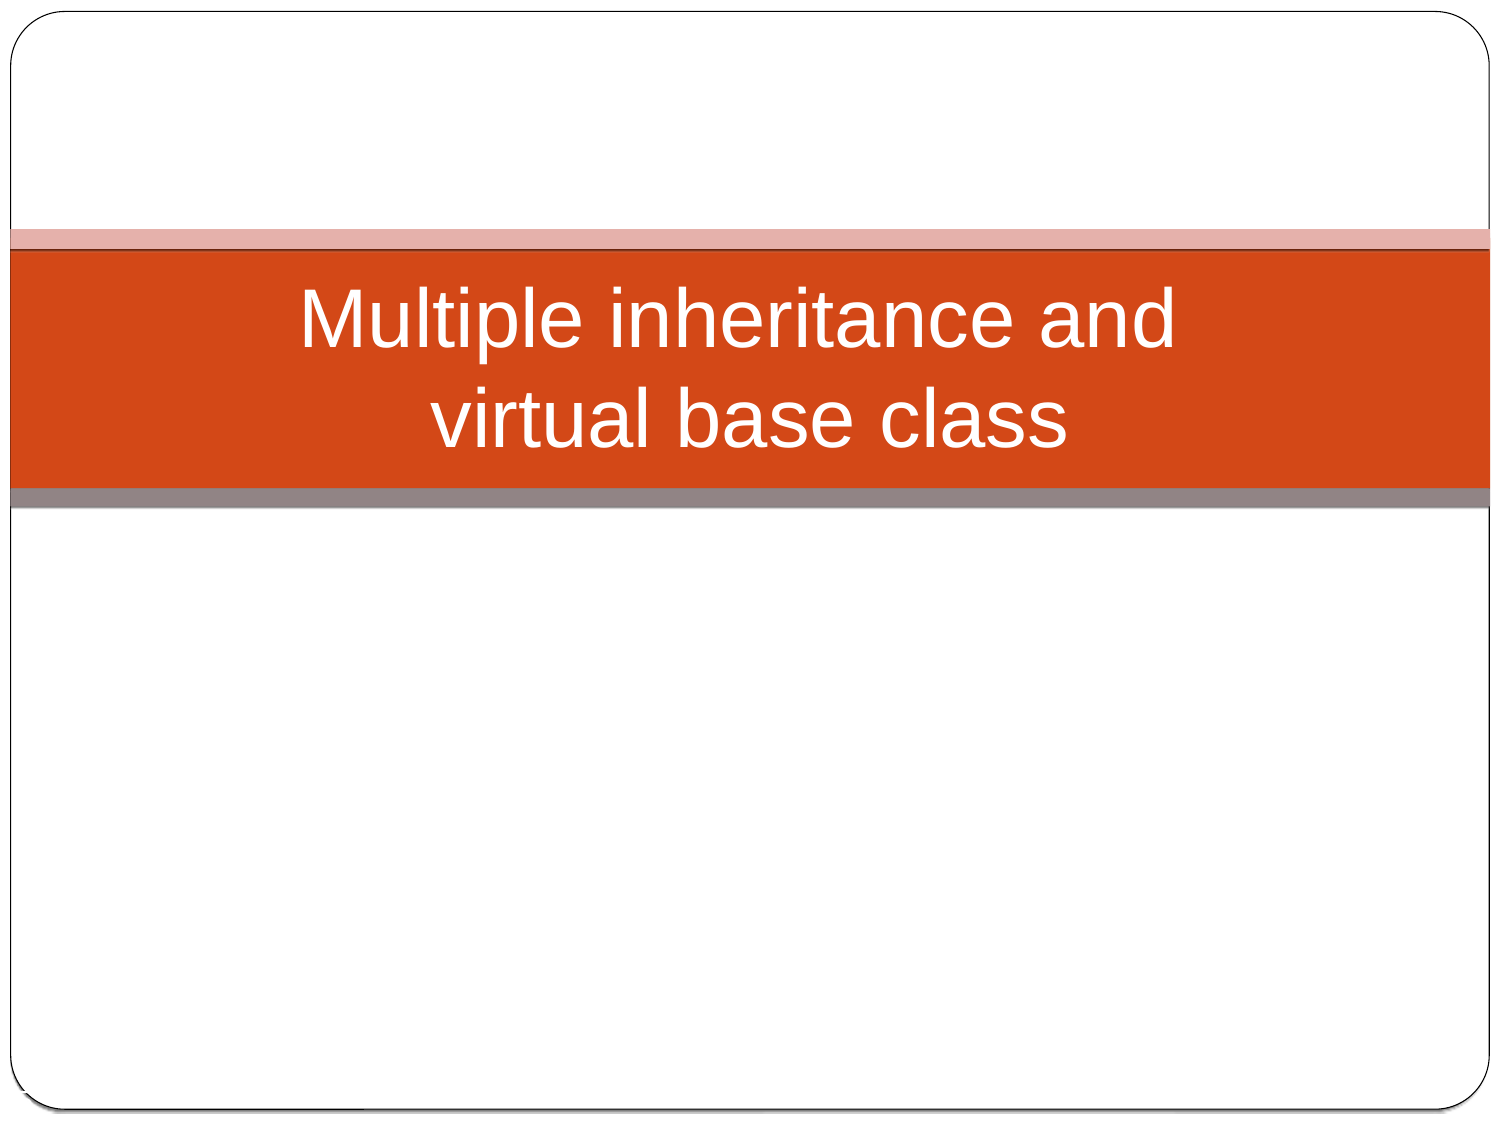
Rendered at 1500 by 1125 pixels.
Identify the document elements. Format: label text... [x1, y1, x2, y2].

slide_number <number> [0, 1074, 50, 1125]
title Multiple inheritance and virtual base class [75, 247, 1425, 489]
